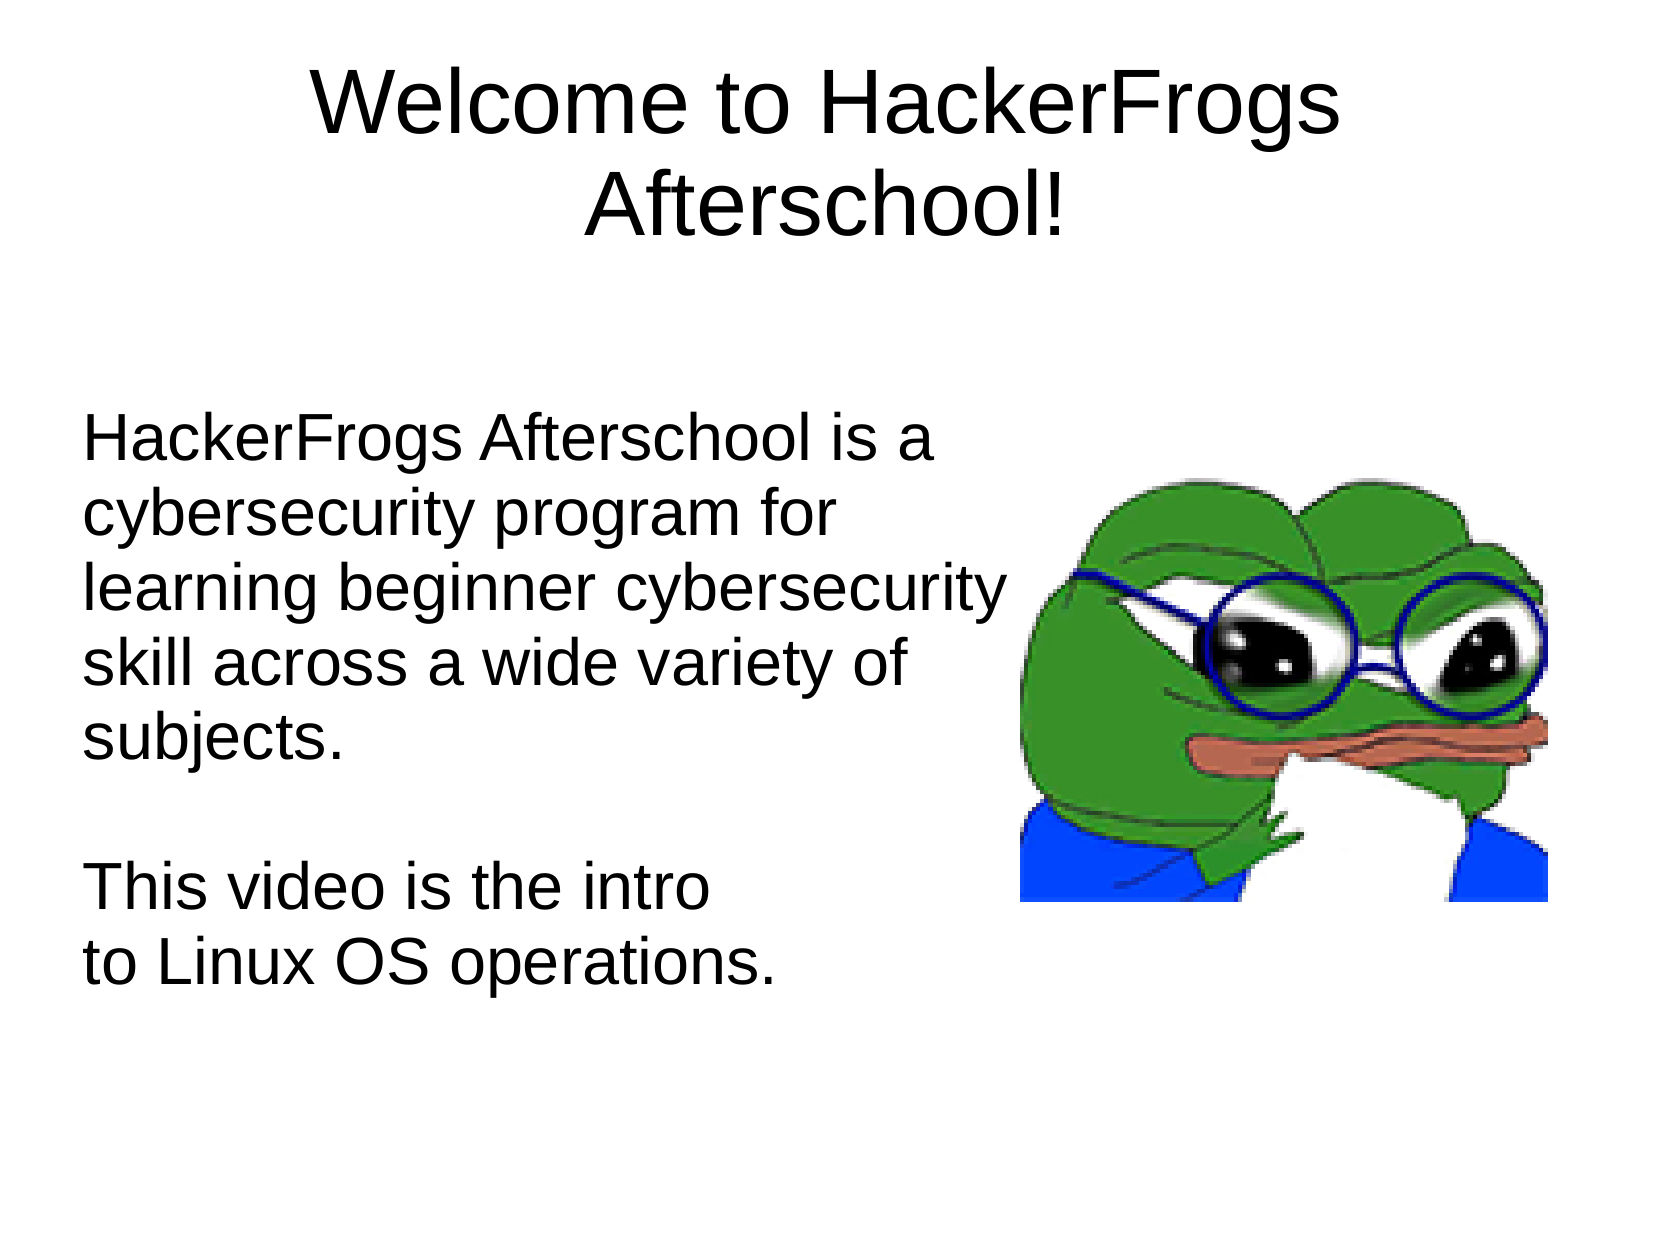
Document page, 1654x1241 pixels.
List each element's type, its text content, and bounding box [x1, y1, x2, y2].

title Welcome to HackerFrogs Afterschool! [82, 49, 1571, 257]
picture [1020, 478, 1548, 902]
subtitle HackerFrogs Afterschool is a cybersecurity program for learning beginner cybersecurity skill across a wide variety of subjects. This video is the intro to Linux OS operations. [82, 290, 1571, 1109]
